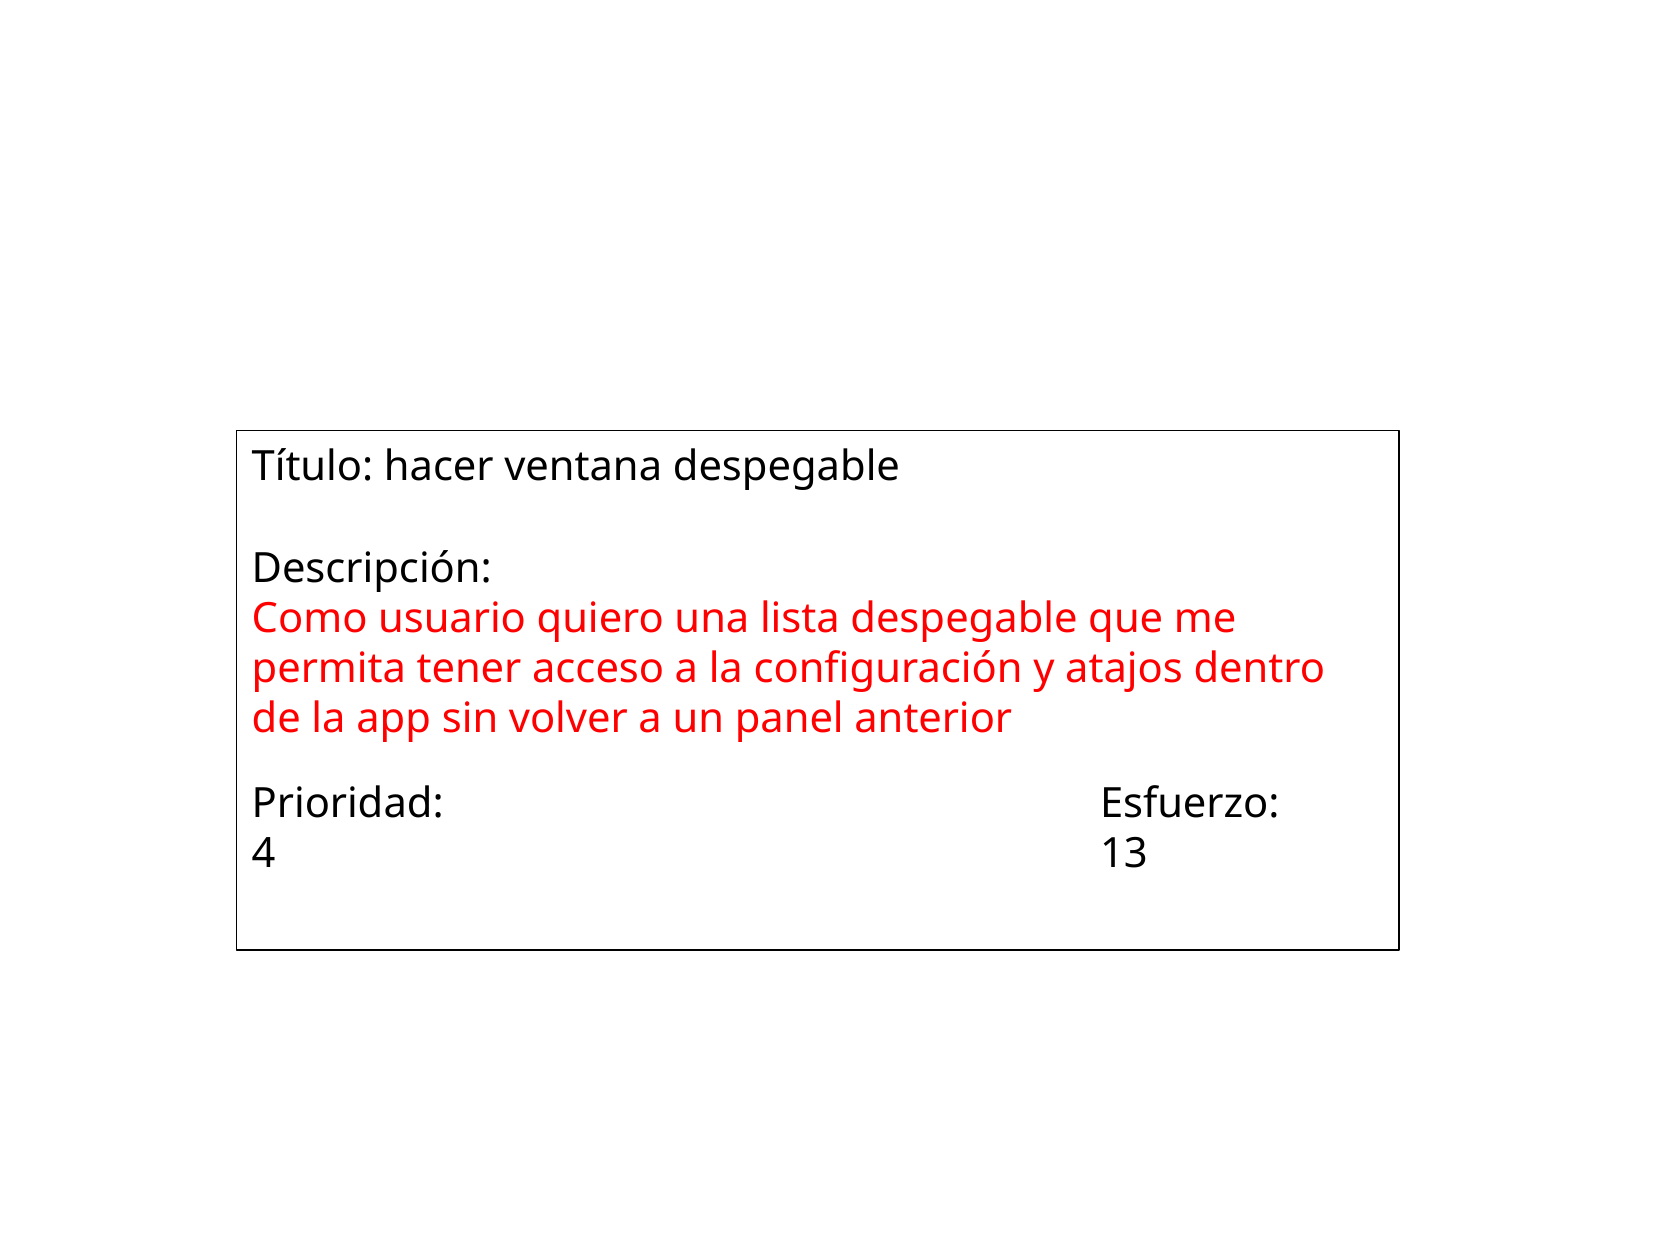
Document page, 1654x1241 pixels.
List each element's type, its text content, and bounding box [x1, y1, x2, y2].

text_box Prioridad: 4 [251, 773, 446, 876]
text_box Esfuerzo: 13 [1100, 773, 1337, 876]
text_box Título: hacer ventana despegable Descripción: Como usuario quiero una lista despegable que me permita tener acceso a la configuración y atajos dentro de la app sin volver a un panel anterior [251, 436, 1344, 741]
